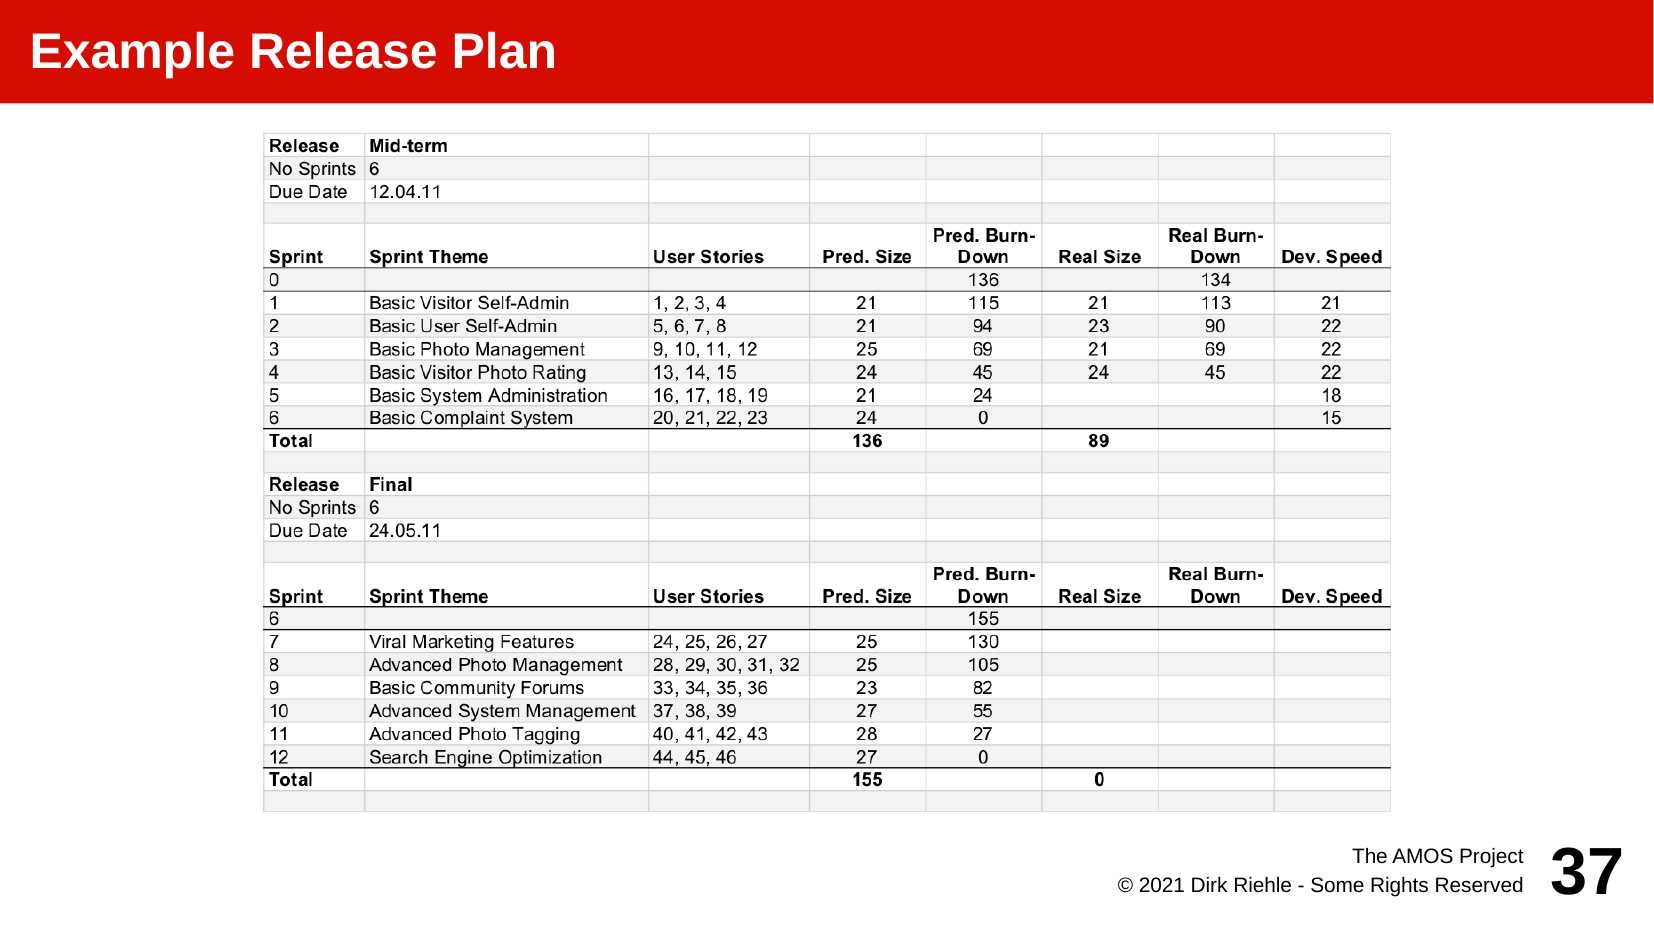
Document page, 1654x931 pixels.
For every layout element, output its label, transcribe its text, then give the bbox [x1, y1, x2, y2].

picture [263, 132, 1391, 813]
title Example Release Plan [0, 0, 1654, 104]
